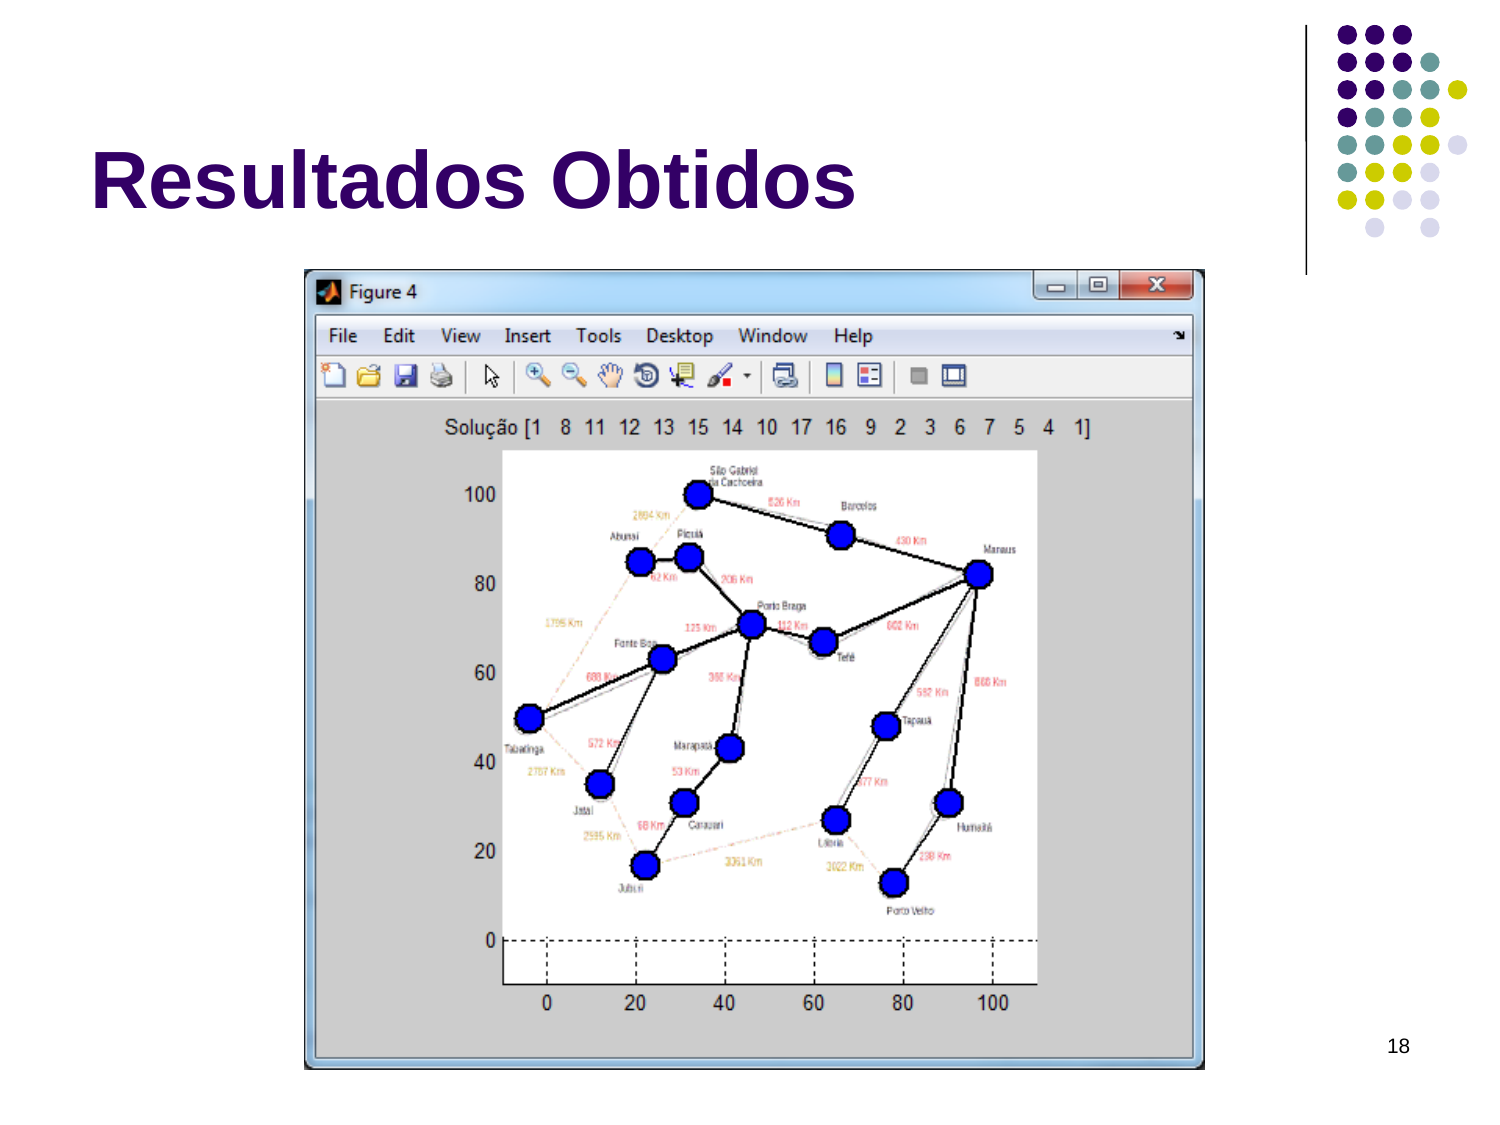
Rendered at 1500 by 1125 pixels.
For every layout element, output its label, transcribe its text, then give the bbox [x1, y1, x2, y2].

title Resultados Obtidos [75, 20, 1313, 233]
picture [304, 269, 1205, 1070]
slide_number <número> [1074, 1025, 1425, 1100]
